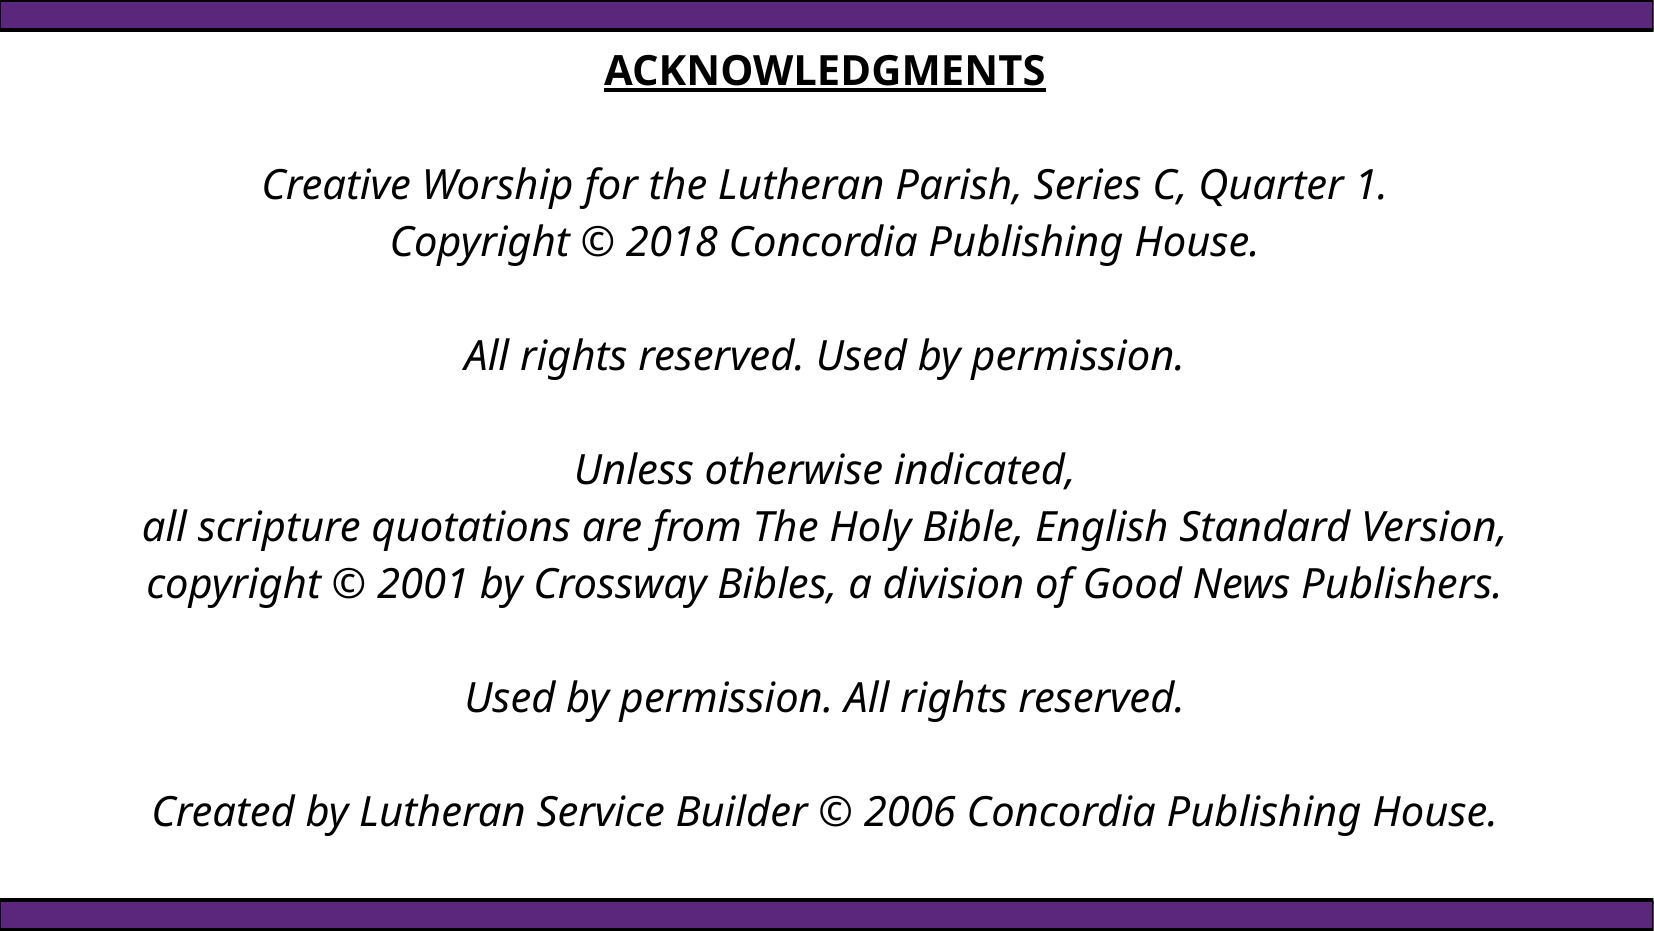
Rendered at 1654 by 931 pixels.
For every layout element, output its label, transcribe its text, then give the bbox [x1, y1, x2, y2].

text_box ACKNOWLEDGMENTS Creative Worship for the Lutheran Parish, Series C, Quarter 1. Copyright © 2018 Concordia Publishing House. All rights reserved. Used by permission. Unless otherwise indicated, all scripture quotations are from The Holy Bible, English Standard Version, copyright © 2001 by Crossway Bibles, a division of Good News Publishers. Used by permission. All rights reserved. Created by Lutheran Service Builder © 2006 Concordia Publishing House. [60, 33, 1591, 826]
picture [0, 31, 1654, 900]
text_box [0, 900, 1654, 931]
text_box [0, 0, 1654, 31]
